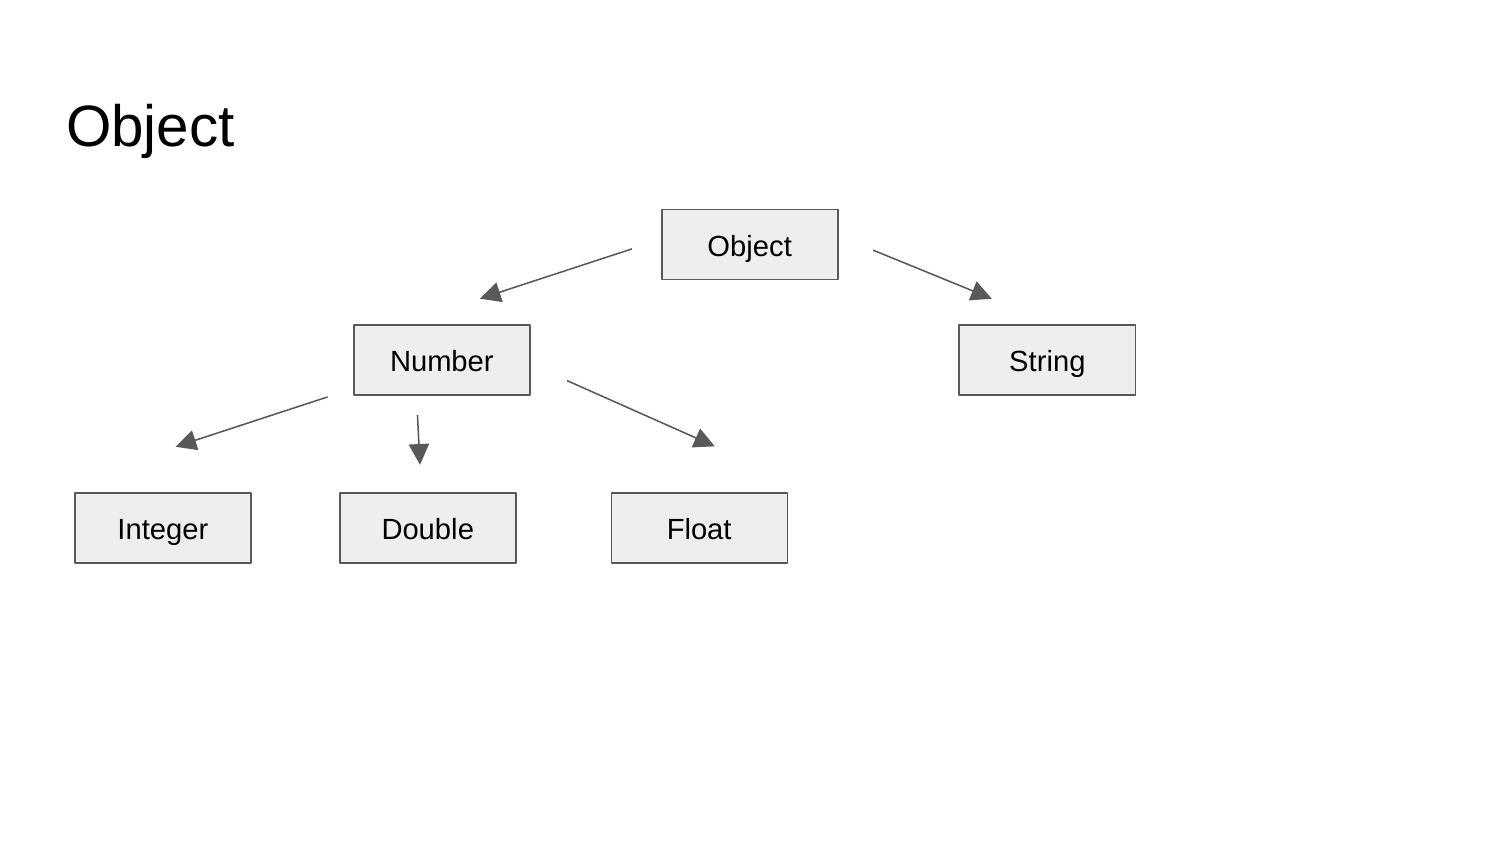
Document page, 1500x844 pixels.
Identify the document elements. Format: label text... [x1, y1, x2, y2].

text_box Object [661, 209, 838, 280]
text_box Float [611, 492, 788, 564]
text_box Integer [74, 492, 251, 564]
text_box String [959, 324, 1136, 396]
title Object [51, 72, 1449, 167]
text_box Double [339, 492, 516, 564]
text_box Number [353, 324, 530, 396]
